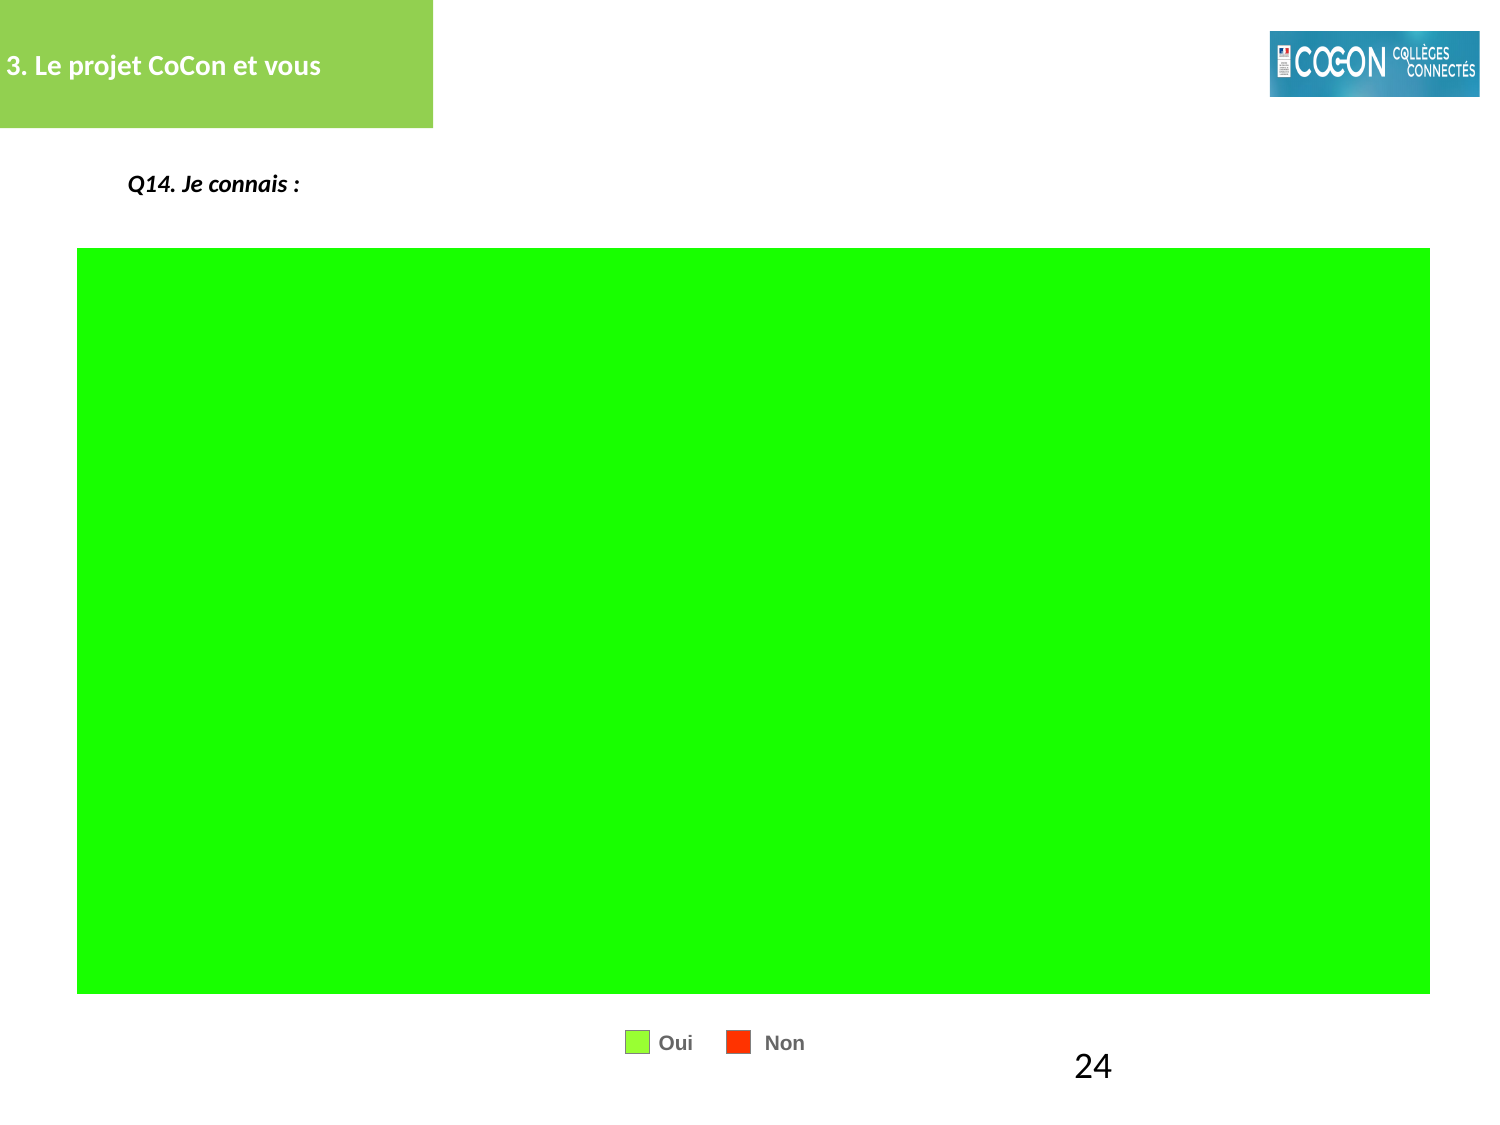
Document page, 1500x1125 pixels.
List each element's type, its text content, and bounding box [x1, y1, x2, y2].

text_box [625, 1030, 643, 1054]
picture [77, 248, 1430, 994]
text_box [726, 1030, 750, 1054]
text_box Q14. Je connais : [112, 166, 1407, 221]
text_box <numéro> [1059, 1042, 1397, 1103]
picture [1269, 31, 1480, 97]
text_box Non [750, 1024, 827, 1064]
text_box Oui [643, 1024, 721, 1064]
text_box 3. Le projet CoCon et vous [0, 0, 434, 129]
